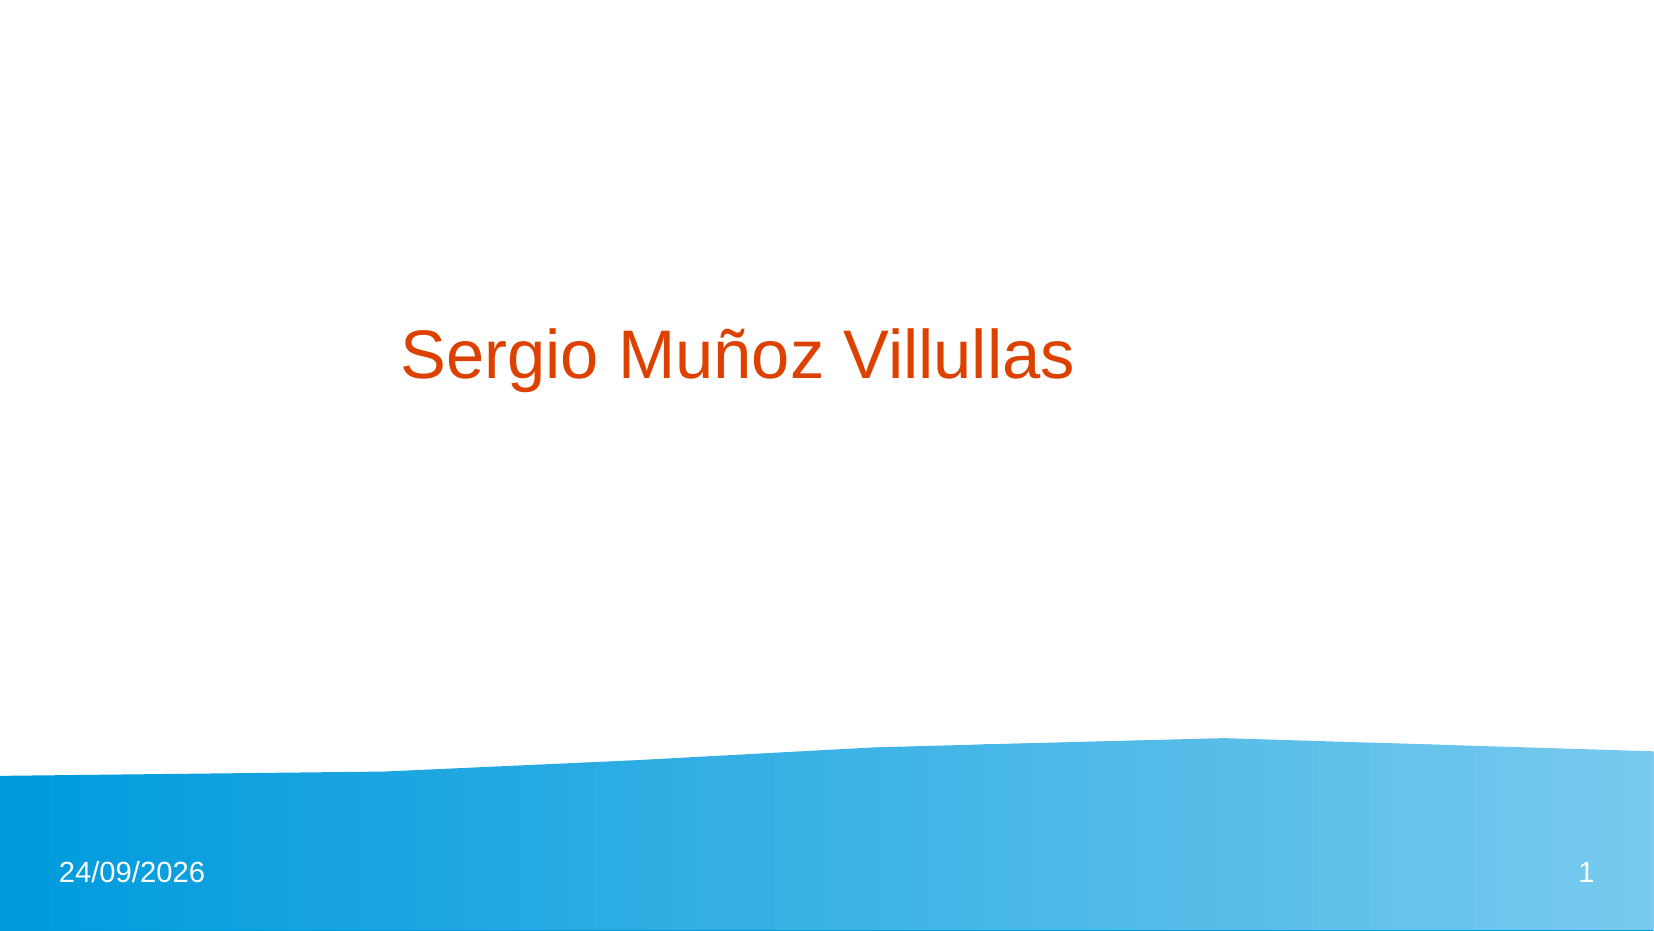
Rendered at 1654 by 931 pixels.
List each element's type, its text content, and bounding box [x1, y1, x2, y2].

title Sergio Muñoz Villullas [0, 265, 1477, 443]
